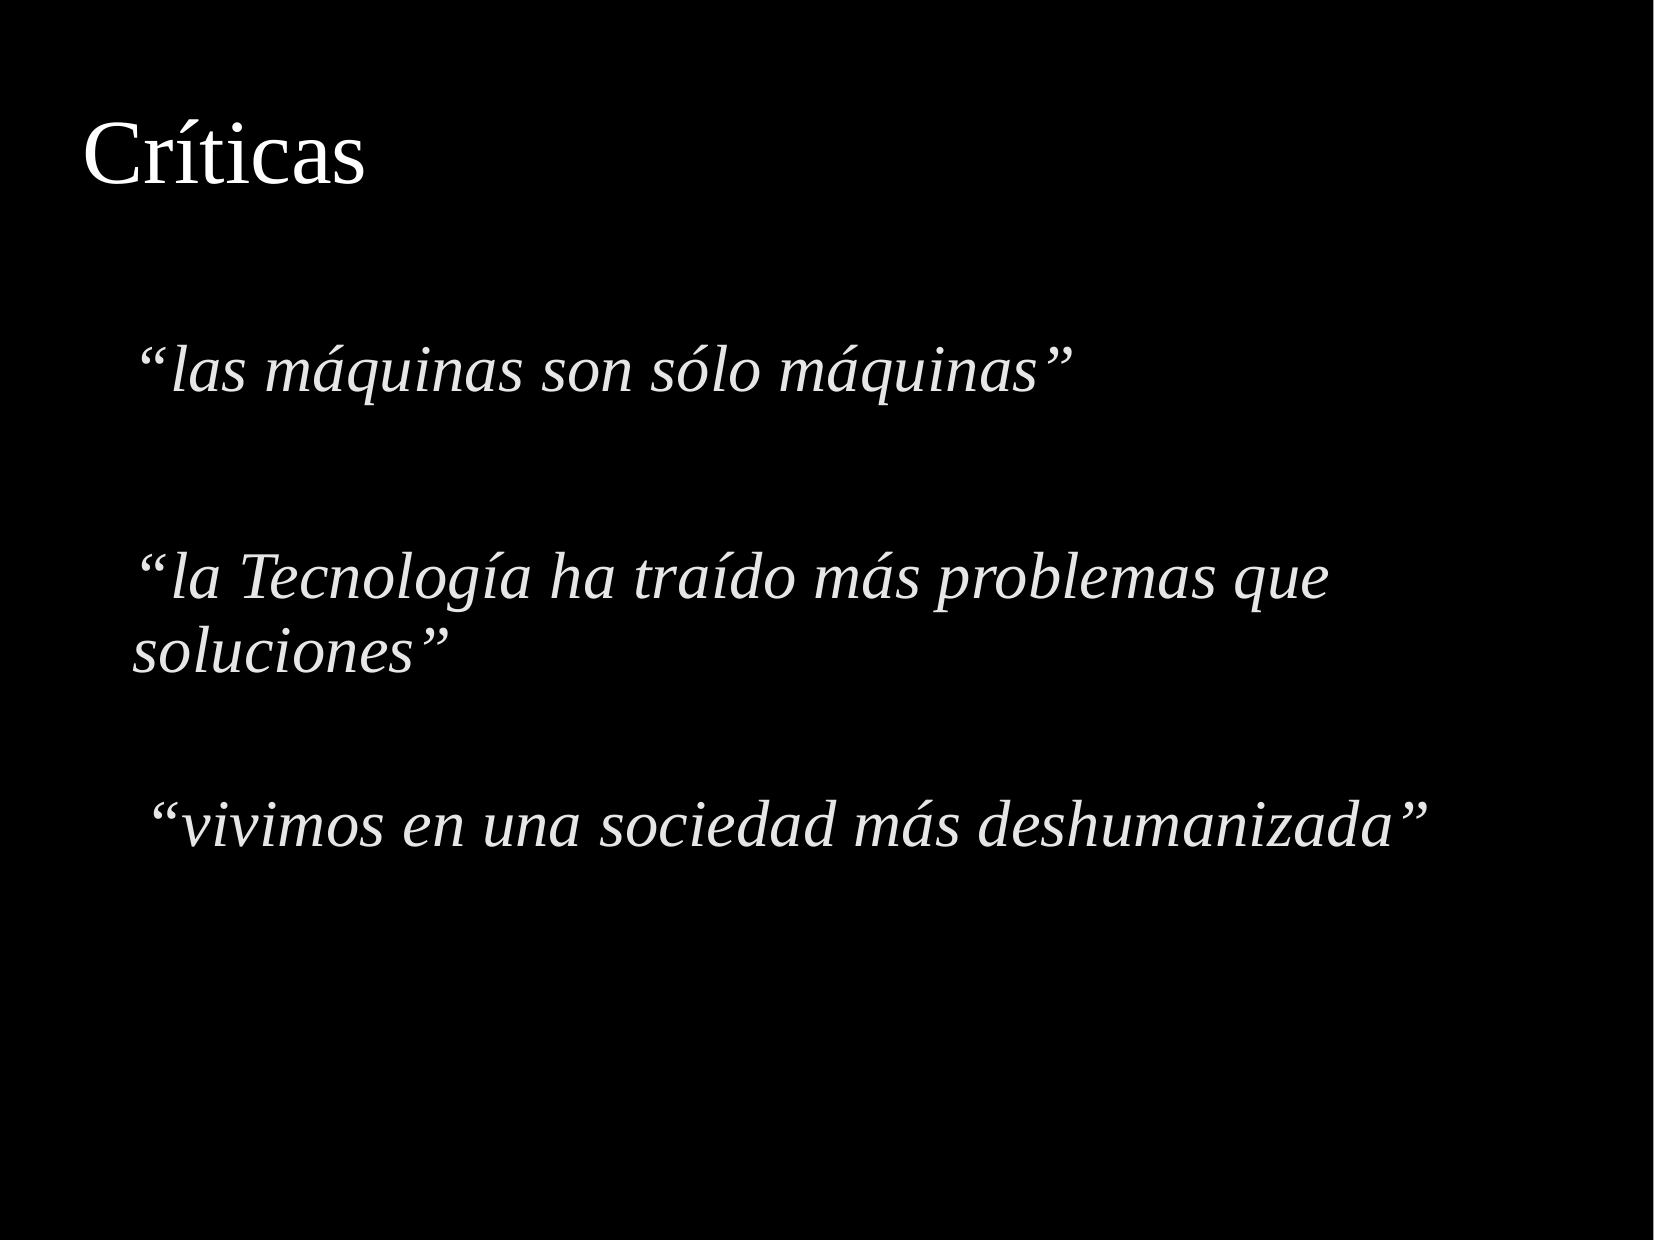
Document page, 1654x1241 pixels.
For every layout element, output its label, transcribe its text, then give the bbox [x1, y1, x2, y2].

text_box “las máquinas son sólo máquinas” [118, 324, 1323, 414]
title Críticas [82, 49, 1571, 257]
text_box “la Tecnología ha traído más problemas que soluciones” [118, 531, 1654, 695]
text_box “vivimos en una sociedad más deshumanizada” [129, 779, 1501, 869]
